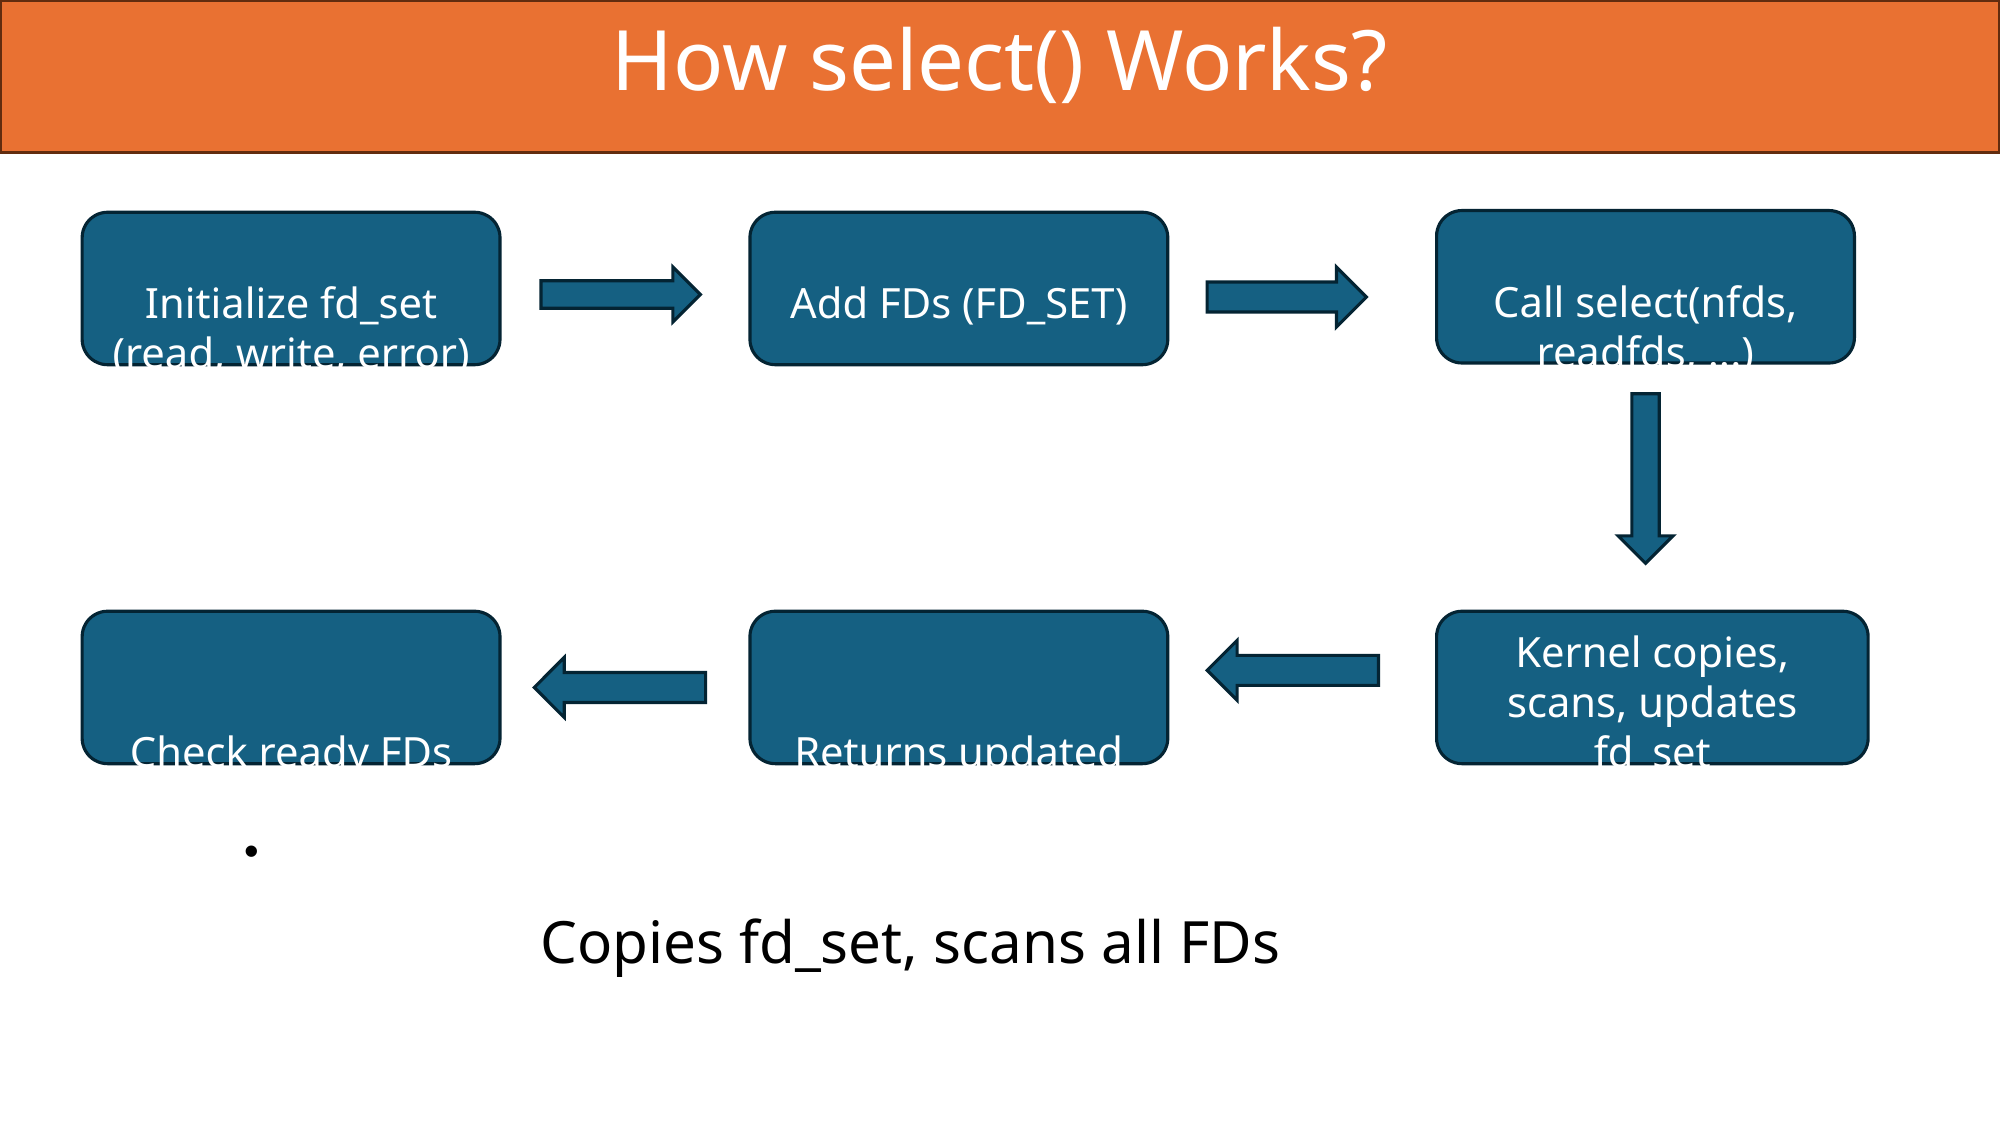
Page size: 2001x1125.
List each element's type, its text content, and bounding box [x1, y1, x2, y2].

text_box Call select(nfds, readfds, ...) [1436, 210, 1855, 364]
text_box [1207, 640, 1379, 701]
text_box [1618, 393, 1674, 564]
text_box Add FDs (FD_SET) [749, 212, 1168, 365]
text_box Kernel copies, scans, updates fd_set [1436, 611, 1869, 764]
text_box Check ready FDs (FD_ISSET) [82, 611, 501, 764]
text_box [1207, 267, 1367, 328]
text_box Initialize fd_set (read, write, error) [82, 212, 501, 365]
text_box [534, 657, 706, 718]
text_box Returns updated fd_set [749, 611, 1168, 764]
text_box [541, 267, 701, 322]
text_box How select() Works? [0, 0, 2000, 153]
text_box Copies fd_set, scans all FDs [525, 897, 1437, 1054]
